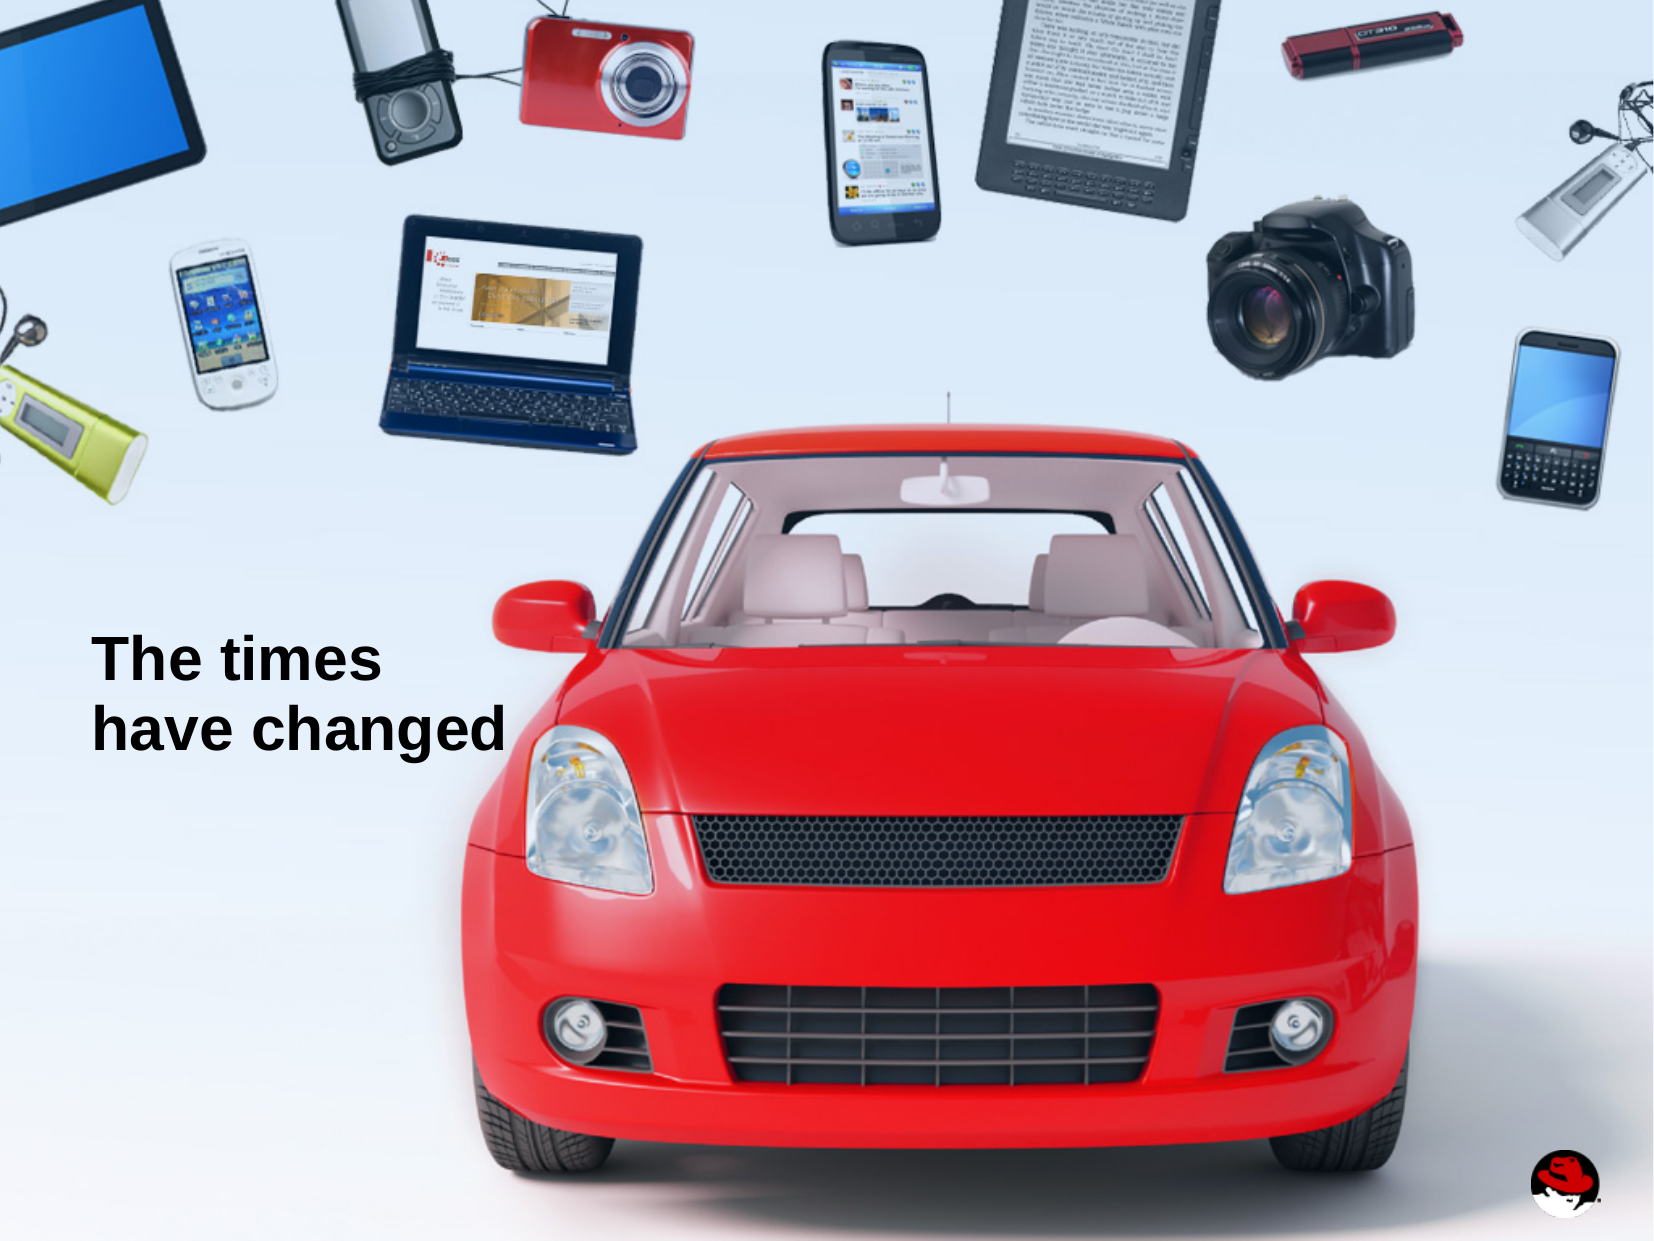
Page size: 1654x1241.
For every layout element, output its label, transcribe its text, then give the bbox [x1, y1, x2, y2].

picture [0, 0, 1654, 1241]
title The times have changed [91, 600, 1580, 788]
